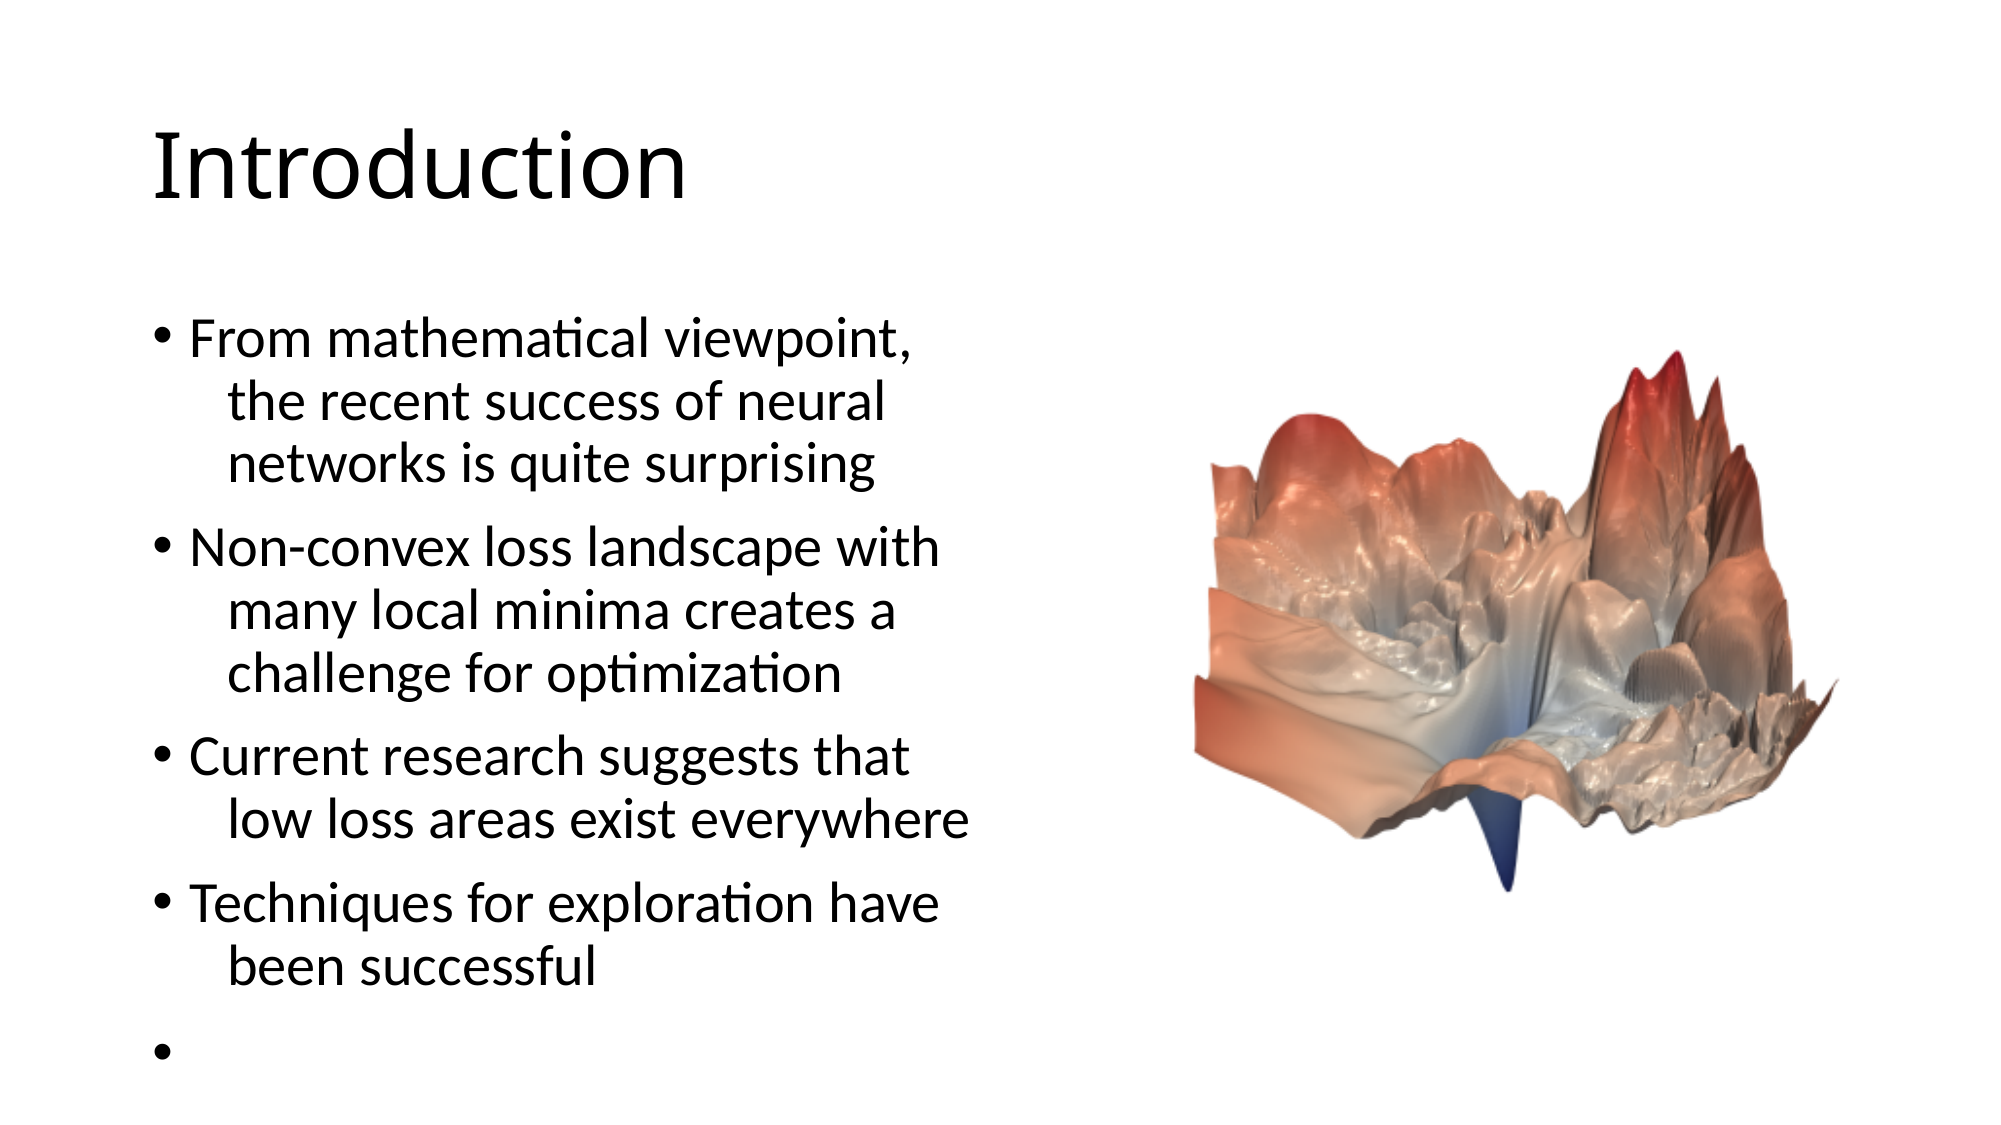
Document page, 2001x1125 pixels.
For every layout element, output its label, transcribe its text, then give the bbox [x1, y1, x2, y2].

title Introduction [137, 59, 1863, 278]
picture [1129, 329, 1863, 901]
list From mathematical viewpoint, the recent success of neural networks is quite surprising Non-convex loss landscape with many local minima creates a challenge for optimization Current research suggests that low loss areas exist everywhere Techniques for exploration have been successful [137, 299, 988, 1014]
